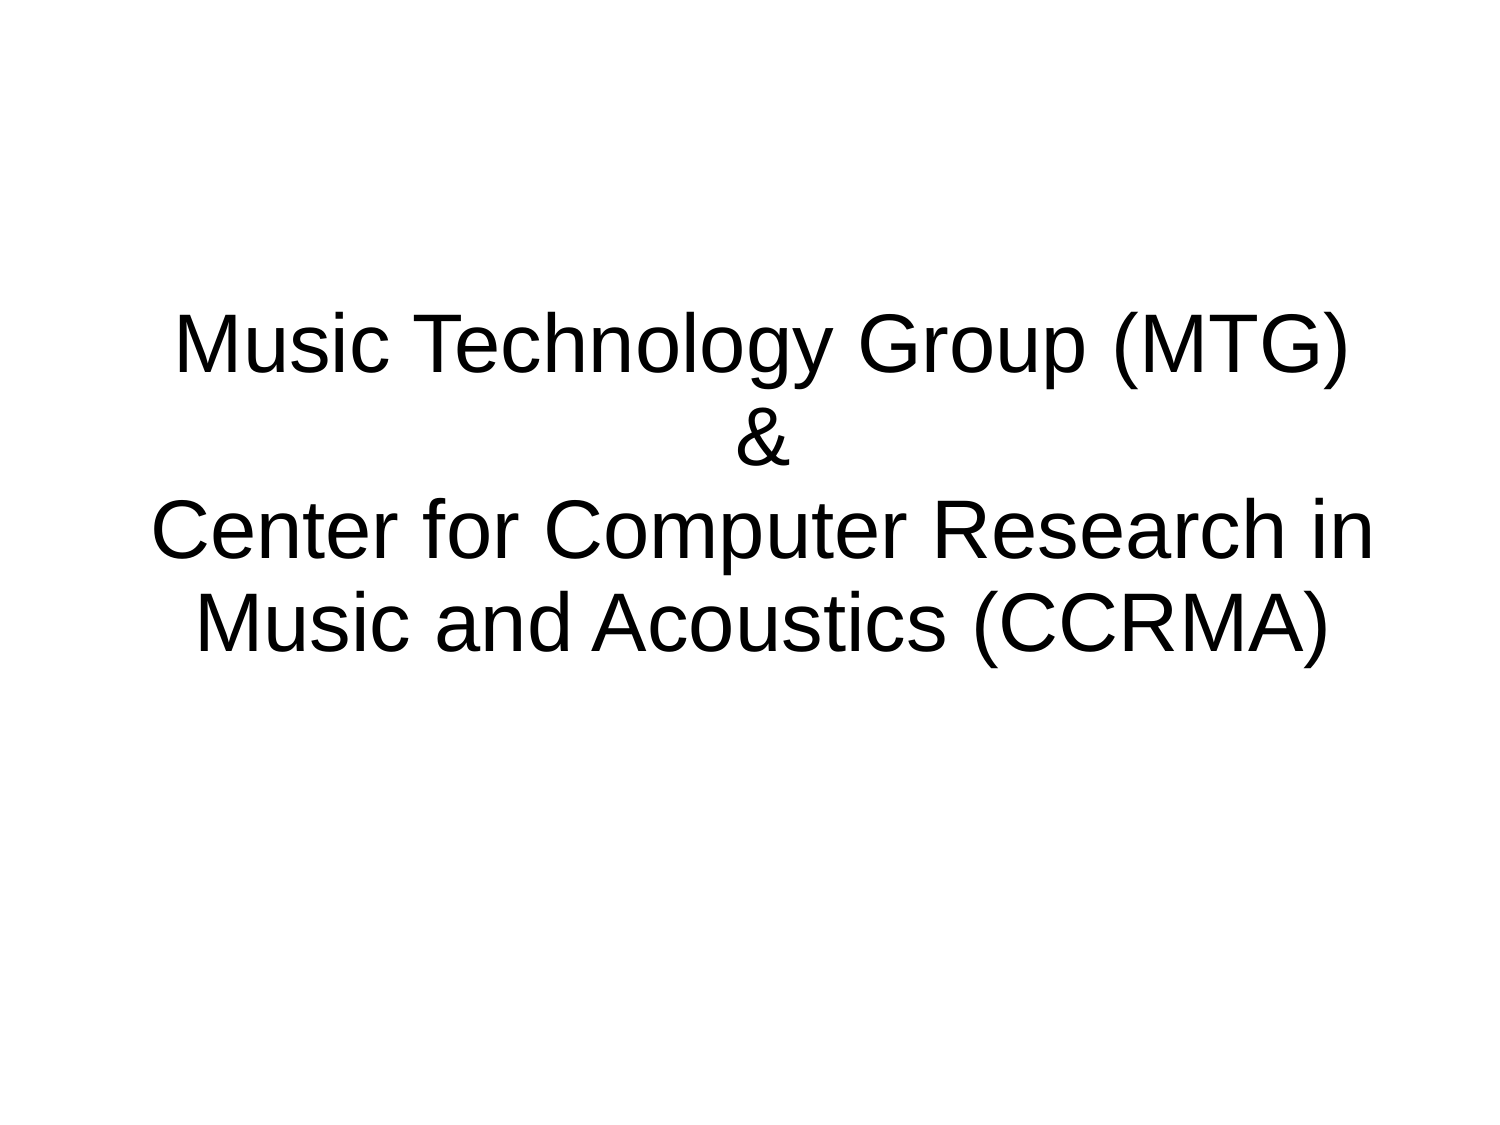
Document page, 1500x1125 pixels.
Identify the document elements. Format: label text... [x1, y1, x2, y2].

title Music Technology Group (MTG) & Center for Computer Research in Music and Acoustics (CCRMA) [88, 297, 1439, 670]
